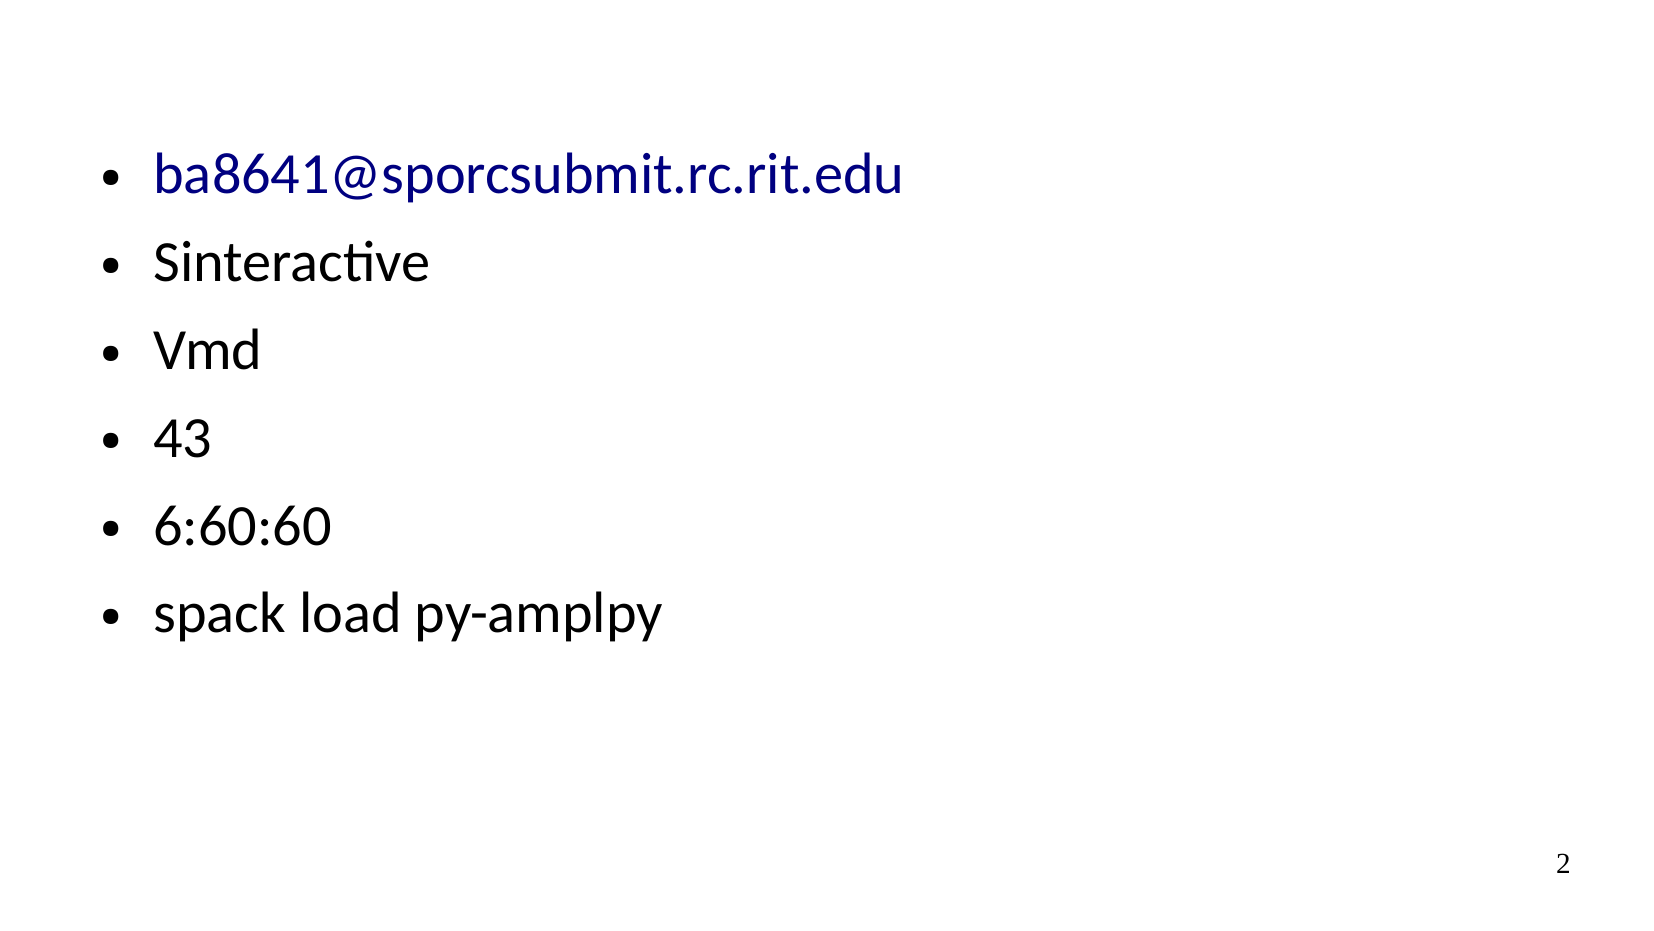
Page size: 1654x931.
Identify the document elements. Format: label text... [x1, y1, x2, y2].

list ba8641@sporcsubmit.rc.rit.edu Sinteractive Vmd 43 6:60:60 spack load py-amplpy [82, 150, 1571, 758]
